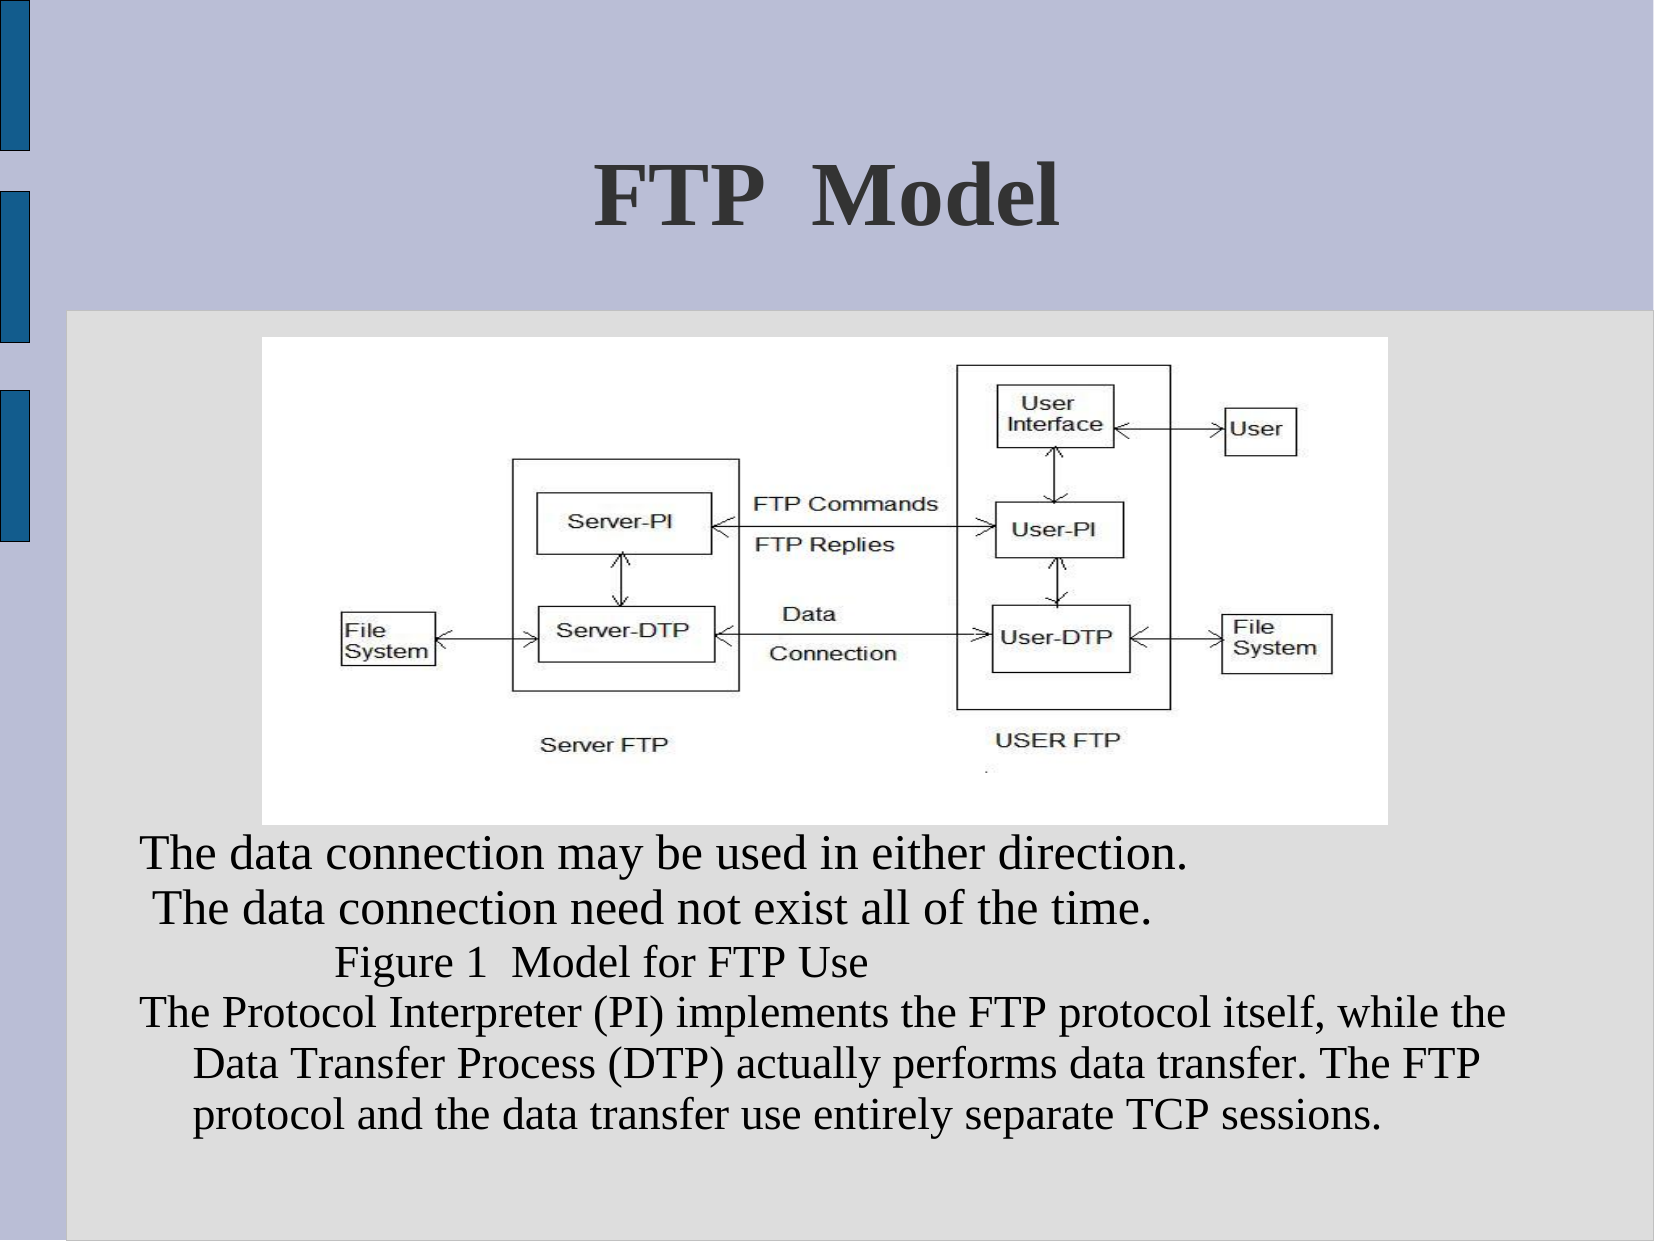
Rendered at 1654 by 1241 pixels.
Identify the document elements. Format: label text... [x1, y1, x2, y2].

list The data connection may be used in either direction. The data connection need not exist all of the time. Figure 1 Model for FTP Use The Protocol Interpreter (PI) implements the FTP protocol itself, while the Data Transfer Process (DTP) actually performs data transfer. The FTP protocol and the data transfer use entirely separate TCP sessions. [121, 825, 1534, 1163]
title FTP Model [121, 91, 1534, 299]
picture [262, 337, 1388, 826]
